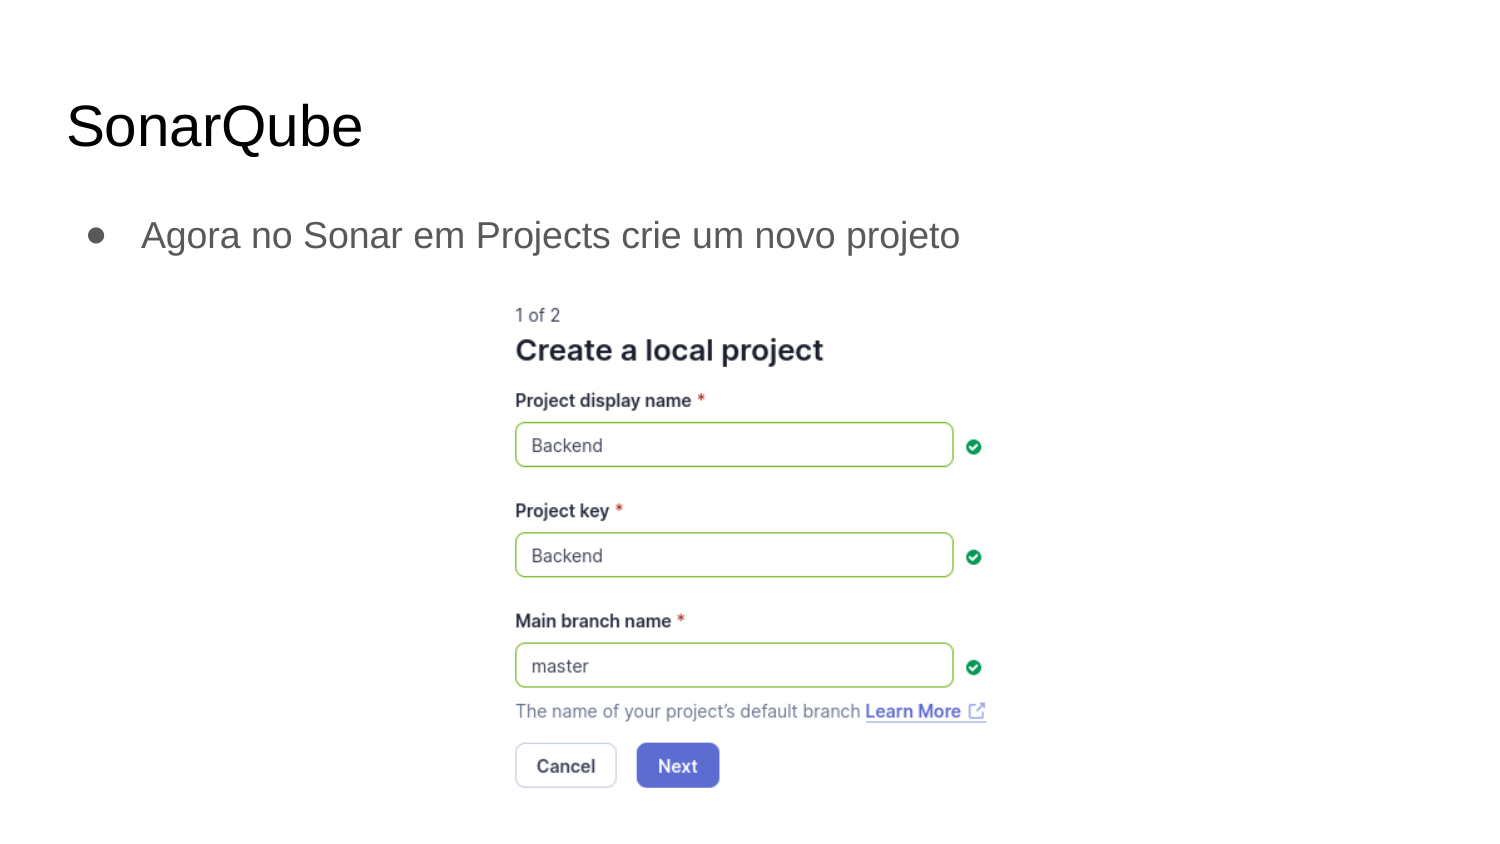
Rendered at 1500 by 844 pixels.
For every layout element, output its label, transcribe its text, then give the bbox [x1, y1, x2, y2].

picture [469, 278, 1049, 813]
list Agora no Sonar em Projects crie um novo projeto [51, 189, 1489, 750]
title SonarQube [51, 72, 1449, 167]
